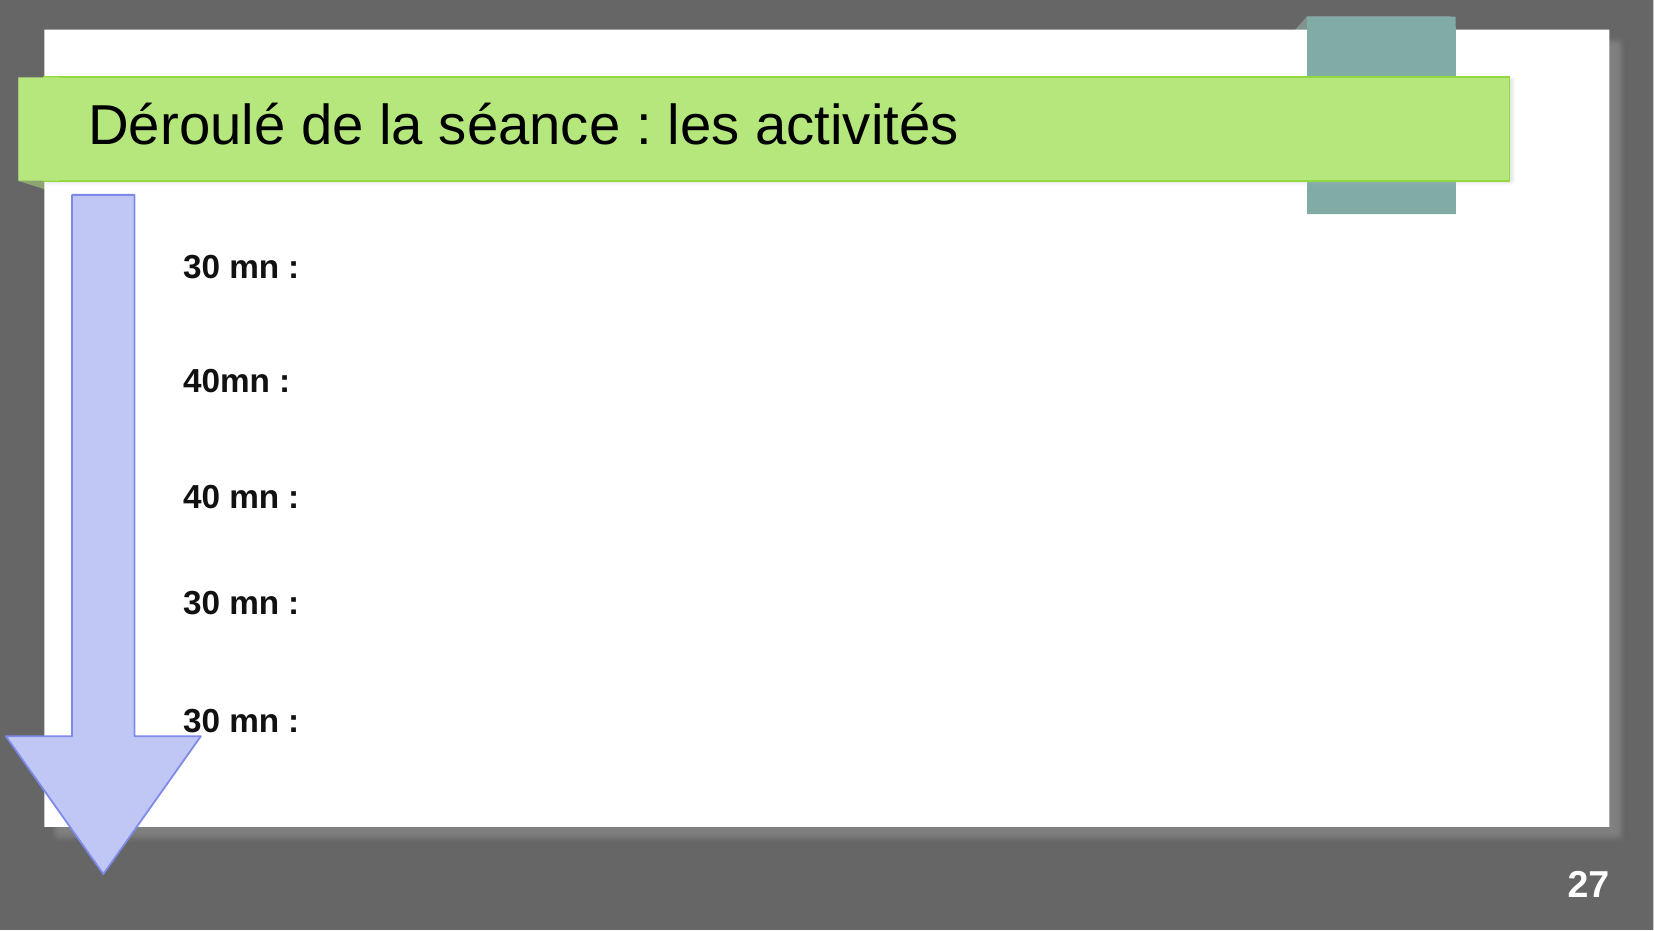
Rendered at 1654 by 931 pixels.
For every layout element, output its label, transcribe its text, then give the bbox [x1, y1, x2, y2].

list 30 mn : [183, 578, 1654, 628]
list 30 mn : [183, 242, 1654, 292]
list 30 mn : [183, 696, 1654, 746]
title Déroulé de la séance : les activités [88, 73, 1506, 178]
list 40 mn : [183, 472, 1654, 522]
text_box [5, 194, 194, 875]
text_box <numéro> [974, 856, 1625, 916]
list 40mn : [183, 356, 1654, 406]
